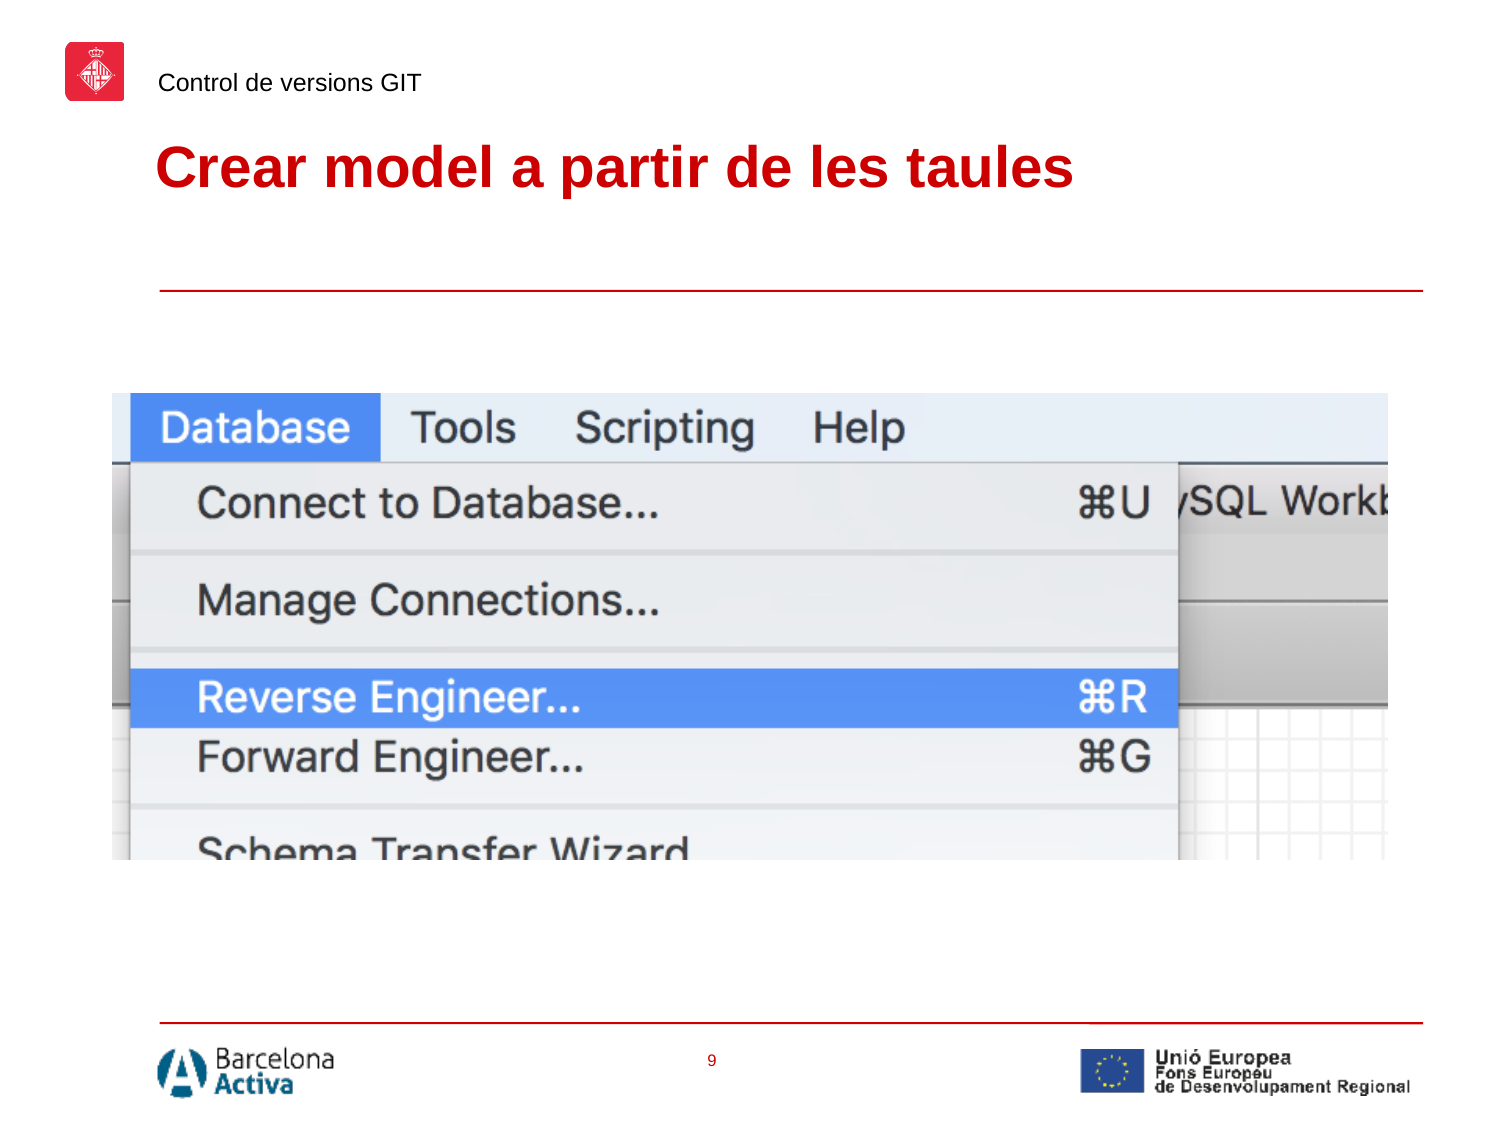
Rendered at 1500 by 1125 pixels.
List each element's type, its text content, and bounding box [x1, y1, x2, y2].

slide_number <number> [536, 1042, 887, 1103]
text_box Crear model a partir de les taules [140, 121, 1416, 268]
picture [65, 42, 124, 101]
picture [1080, 1049, 1411, 1096]
picture [147, 1034, 343, 1110]
text_box Control de versions GIT [142, 58, 666, 104]
picture [112, 393, 1388, 860]
